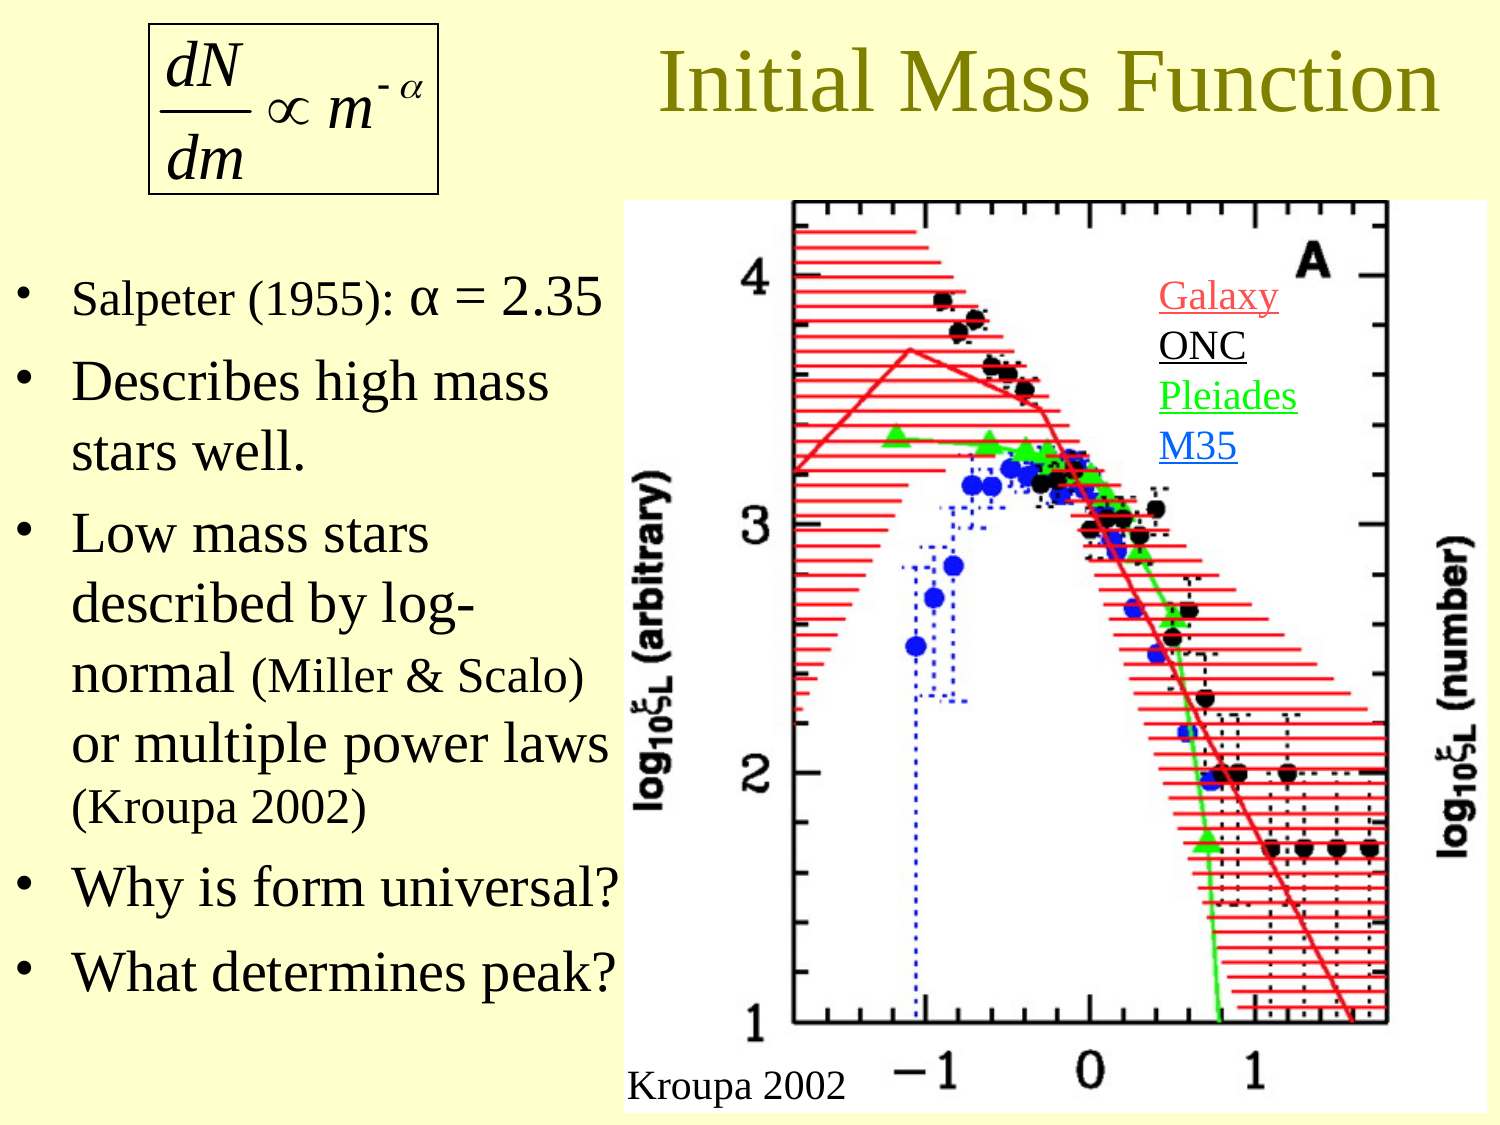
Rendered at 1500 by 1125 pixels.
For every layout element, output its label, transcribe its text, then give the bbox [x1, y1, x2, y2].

text_box Kroupa 2002 [612, 1050, 863, 1116]
picture [624, 200, 1488, 1113]
title Initial Mass Function [600, 24, 1500, 126]
list Salpeter (1955): α = 2.35 Describes high mass stars well. Low mass stars described by log-normal (Miller & Scalo) or multiple power laws (Kroupa 2002) Why is form universal? What determines peak? [0, 249, 638, 1125]
chart [150, 24, 438, 194]
text_box Galaxy ONC Pleiades M35 [1143, 259, 1313, 476]
